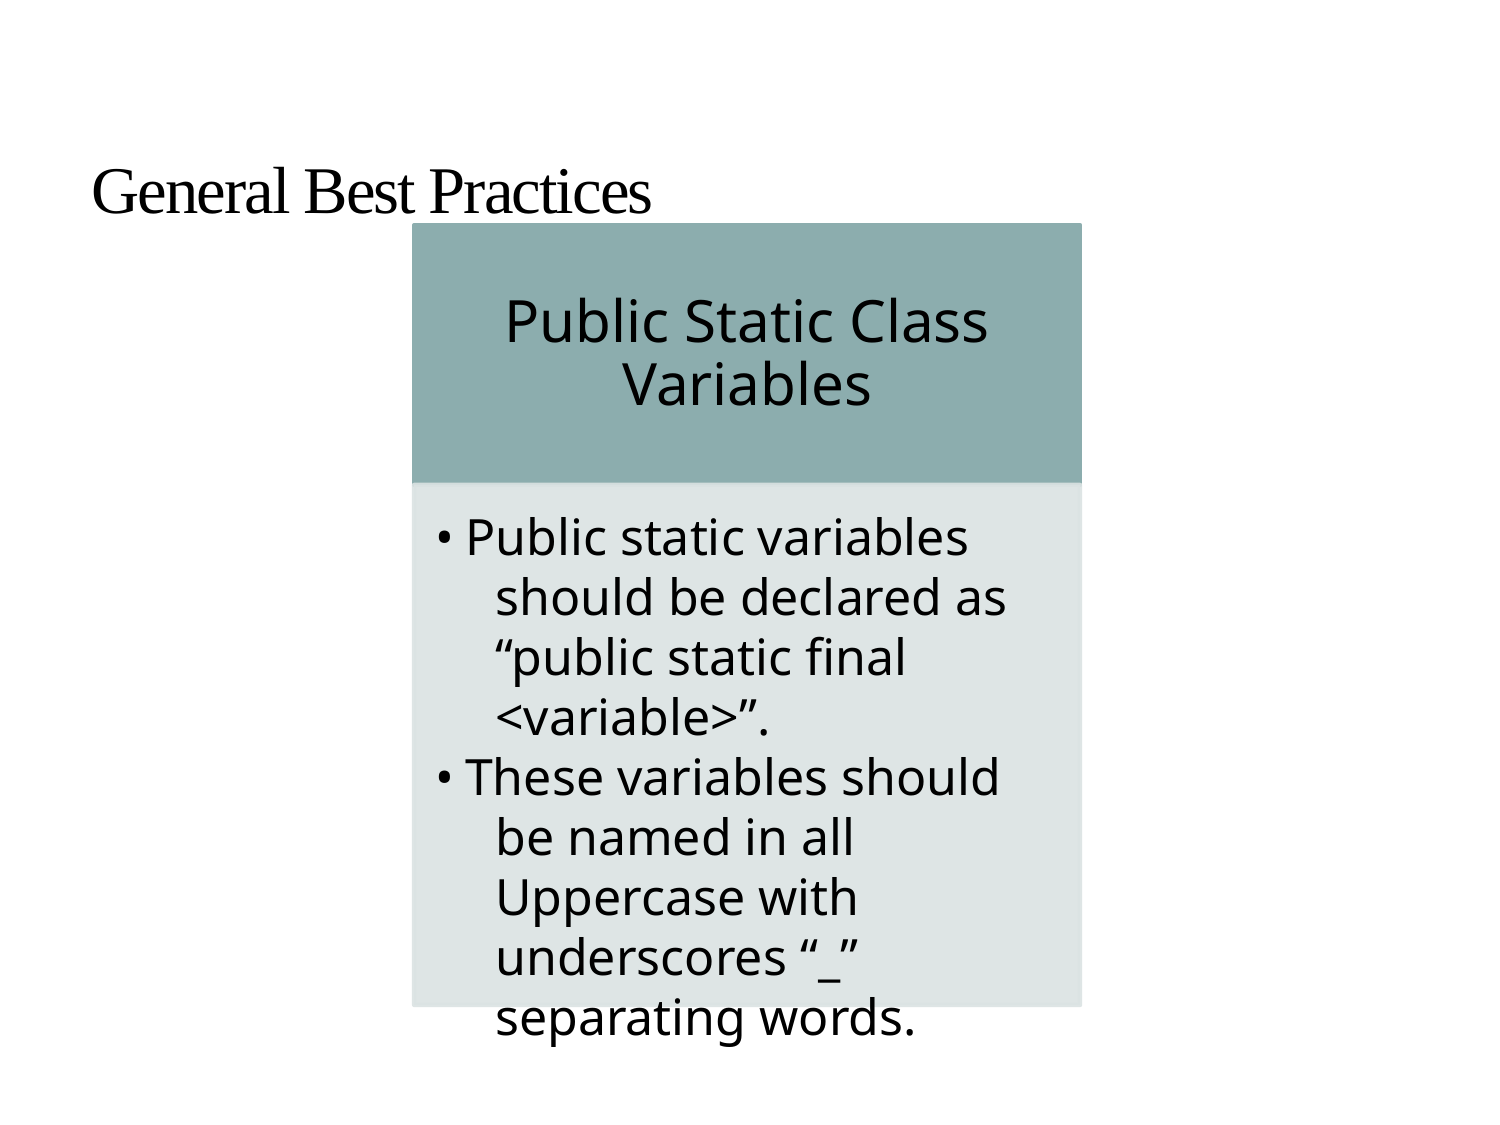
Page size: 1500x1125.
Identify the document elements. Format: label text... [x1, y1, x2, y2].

title General Best Practices [76, 137, 1427, 238]
text_box Public Static Class Variables [414, 238, 1081, 484]
text_box Public static variables should be declared as “public static final <variable>”. These variables should be named in all Uppercase with underscores “_” separating words. [414, 484, 1081, 1006]
